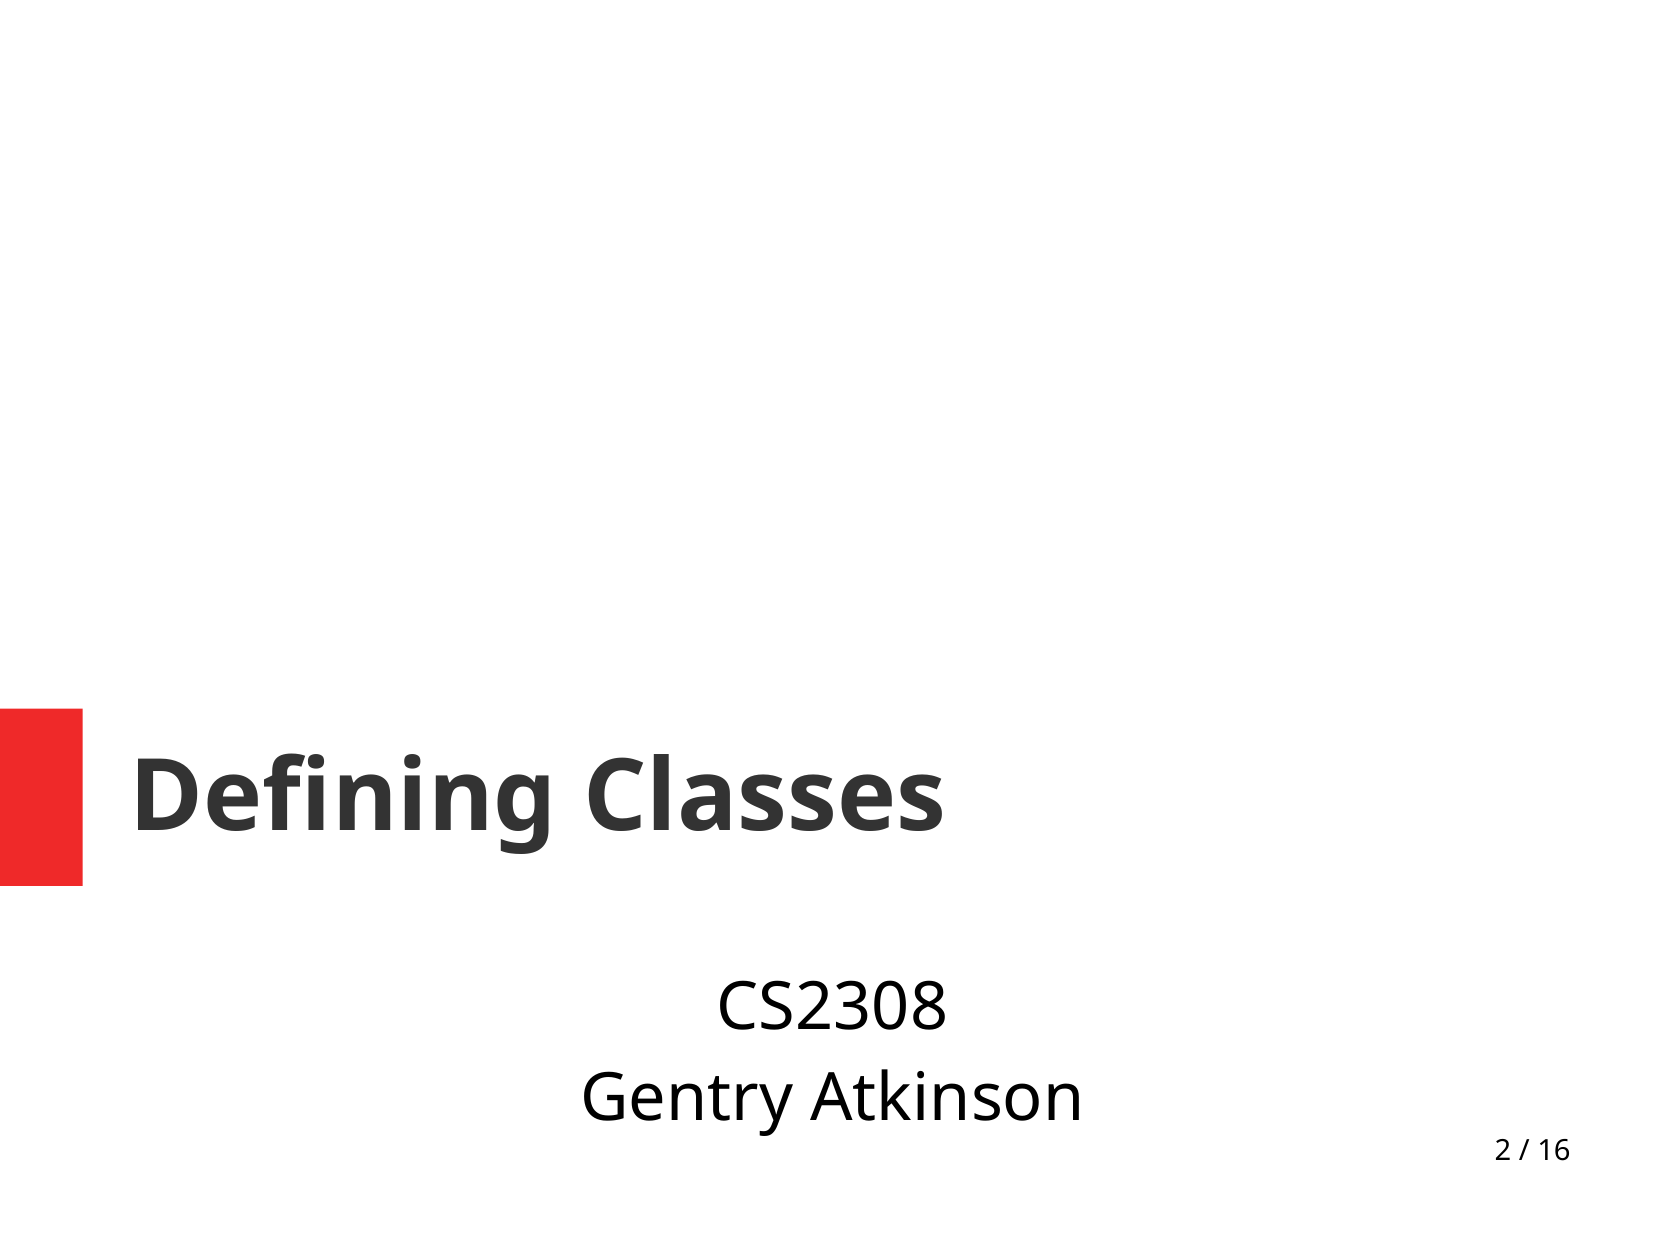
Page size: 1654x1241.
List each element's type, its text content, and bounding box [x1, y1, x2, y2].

subtitle CS2308 Gentry Atkinson [129, 958, 1536, 1140]
title Defining Classes [129, 655, 1536, 928]
